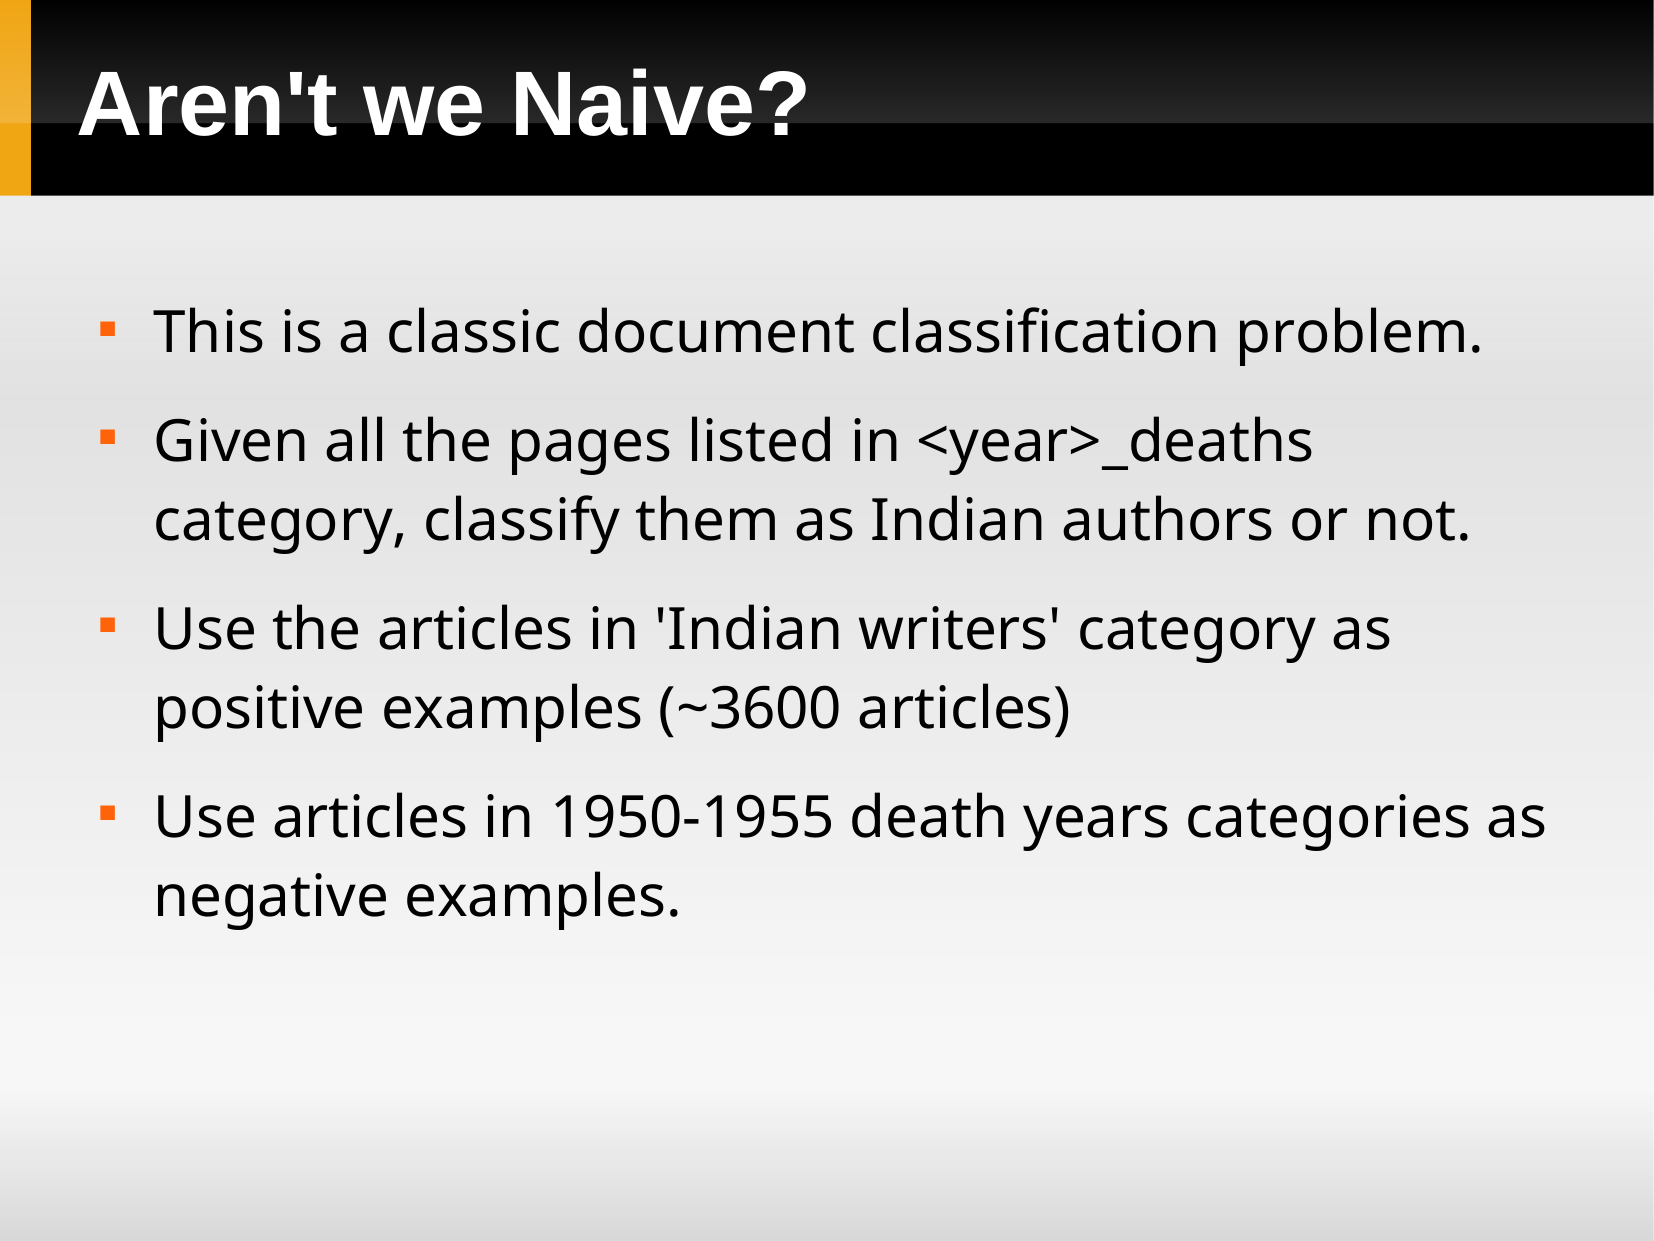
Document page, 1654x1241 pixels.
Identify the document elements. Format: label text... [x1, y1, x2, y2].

title Aren't we Naive? [76, 0, 1565, 208]
list This is a classic document classification problem. Given all the pages listed in <year>_deaths category, classify them as Indian authors or not. Use the articles in 'Indian writers' category as positive examples (~3600 articles) Use articles in 1950-1955 death years categories as negative examples. [82, 290, 1571, 833]
picture [0, 0, 1654, 1241]
